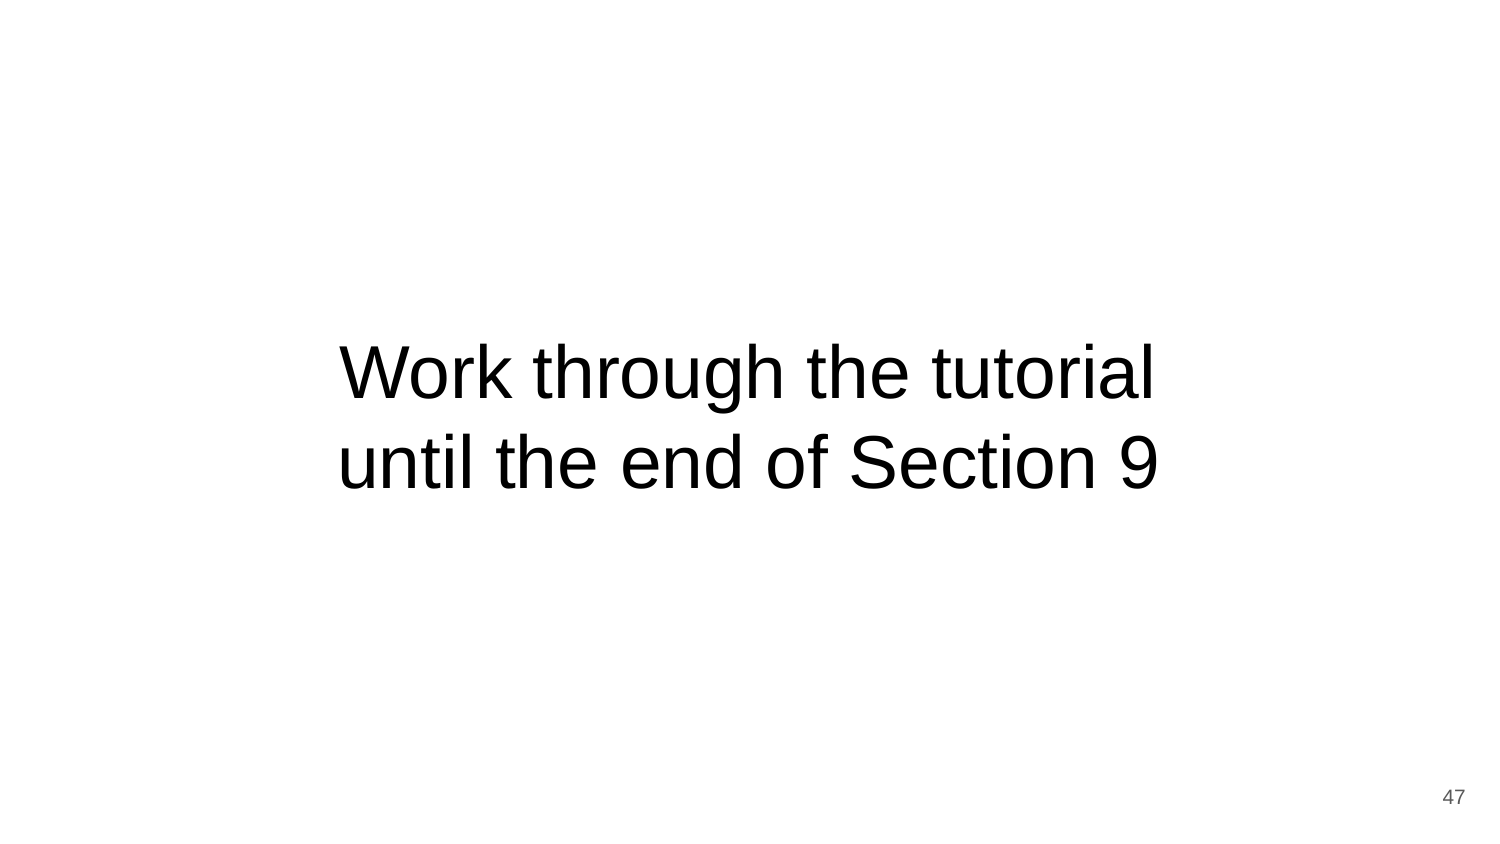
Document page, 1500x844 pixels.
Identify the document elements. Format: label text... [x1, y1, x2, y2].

title Work through the tutorial until the end of Section 9 [314, 321, 1186, 504]
slide_number <number> [1438, 783, 1470, 844]
